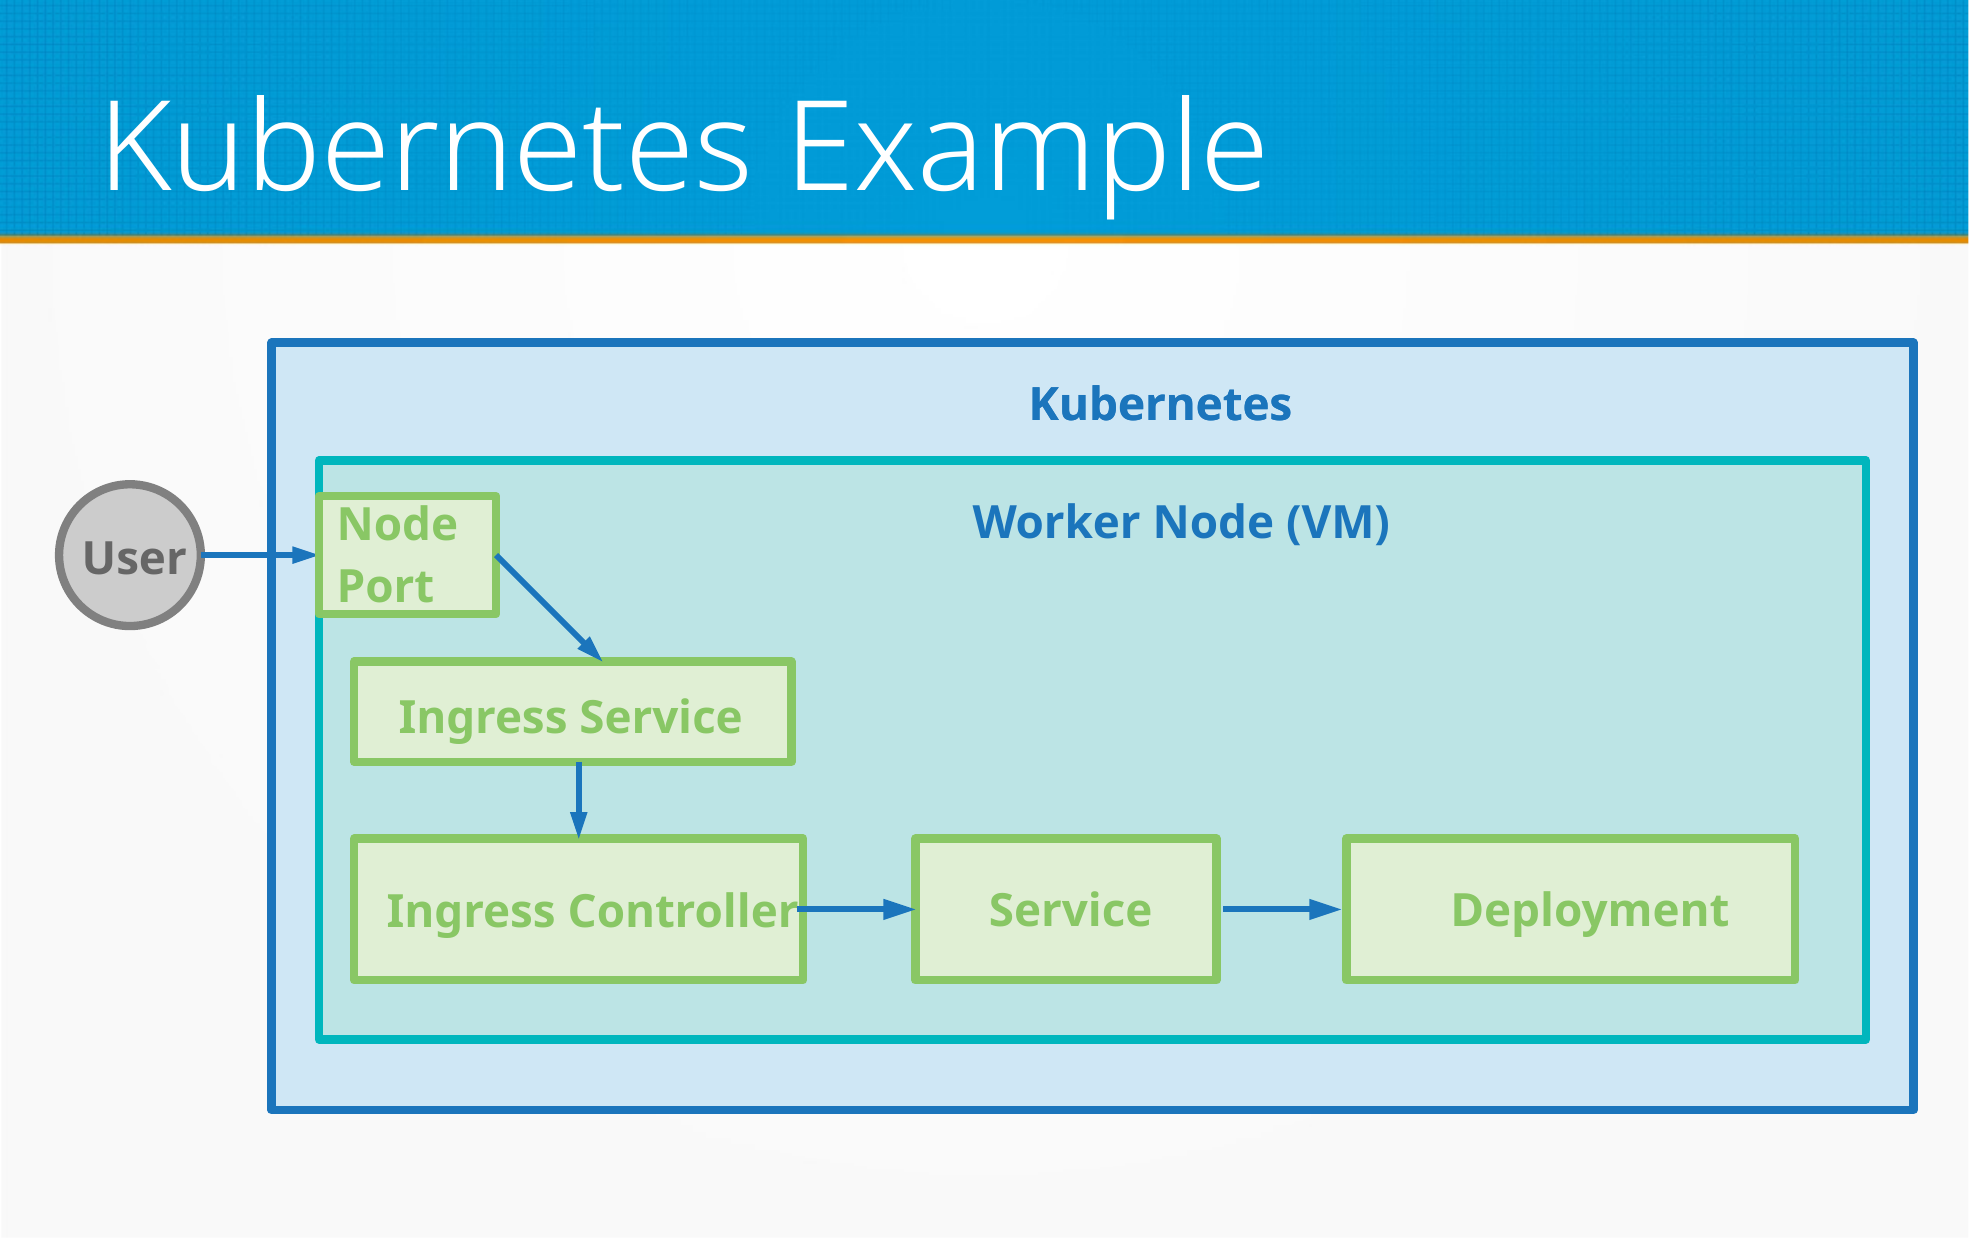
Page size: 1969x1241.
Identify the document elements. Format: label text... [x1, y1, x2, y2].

text_box [95, 484, 164, 493]
picture [0, 233, 1969, 1241]
text_box Service [983, 874, 1199, 944]
text_box [271, 342, 1914, 1111]
text_box Ingress Controller [380, 875, 768, 945]
text_box [59, 510, 75, 600]
text_box Deployment [1444, 874, 1704, 944]
title Kubernetes Example [98, 19, 1870, 227]
text_box User [75, 493, 195, 621]
text_box [103, 621, 157, 627]
text_box Kubernetes [1022, 367, 1267, 438]
text_box Worker Node (VM) [966, 485, 1342, 556]
text_box Node Port [330, 490, 473, 618]
text_box Ingress Service [392, 680, 780, 751]
text_box [195, 527, 201, 584]
